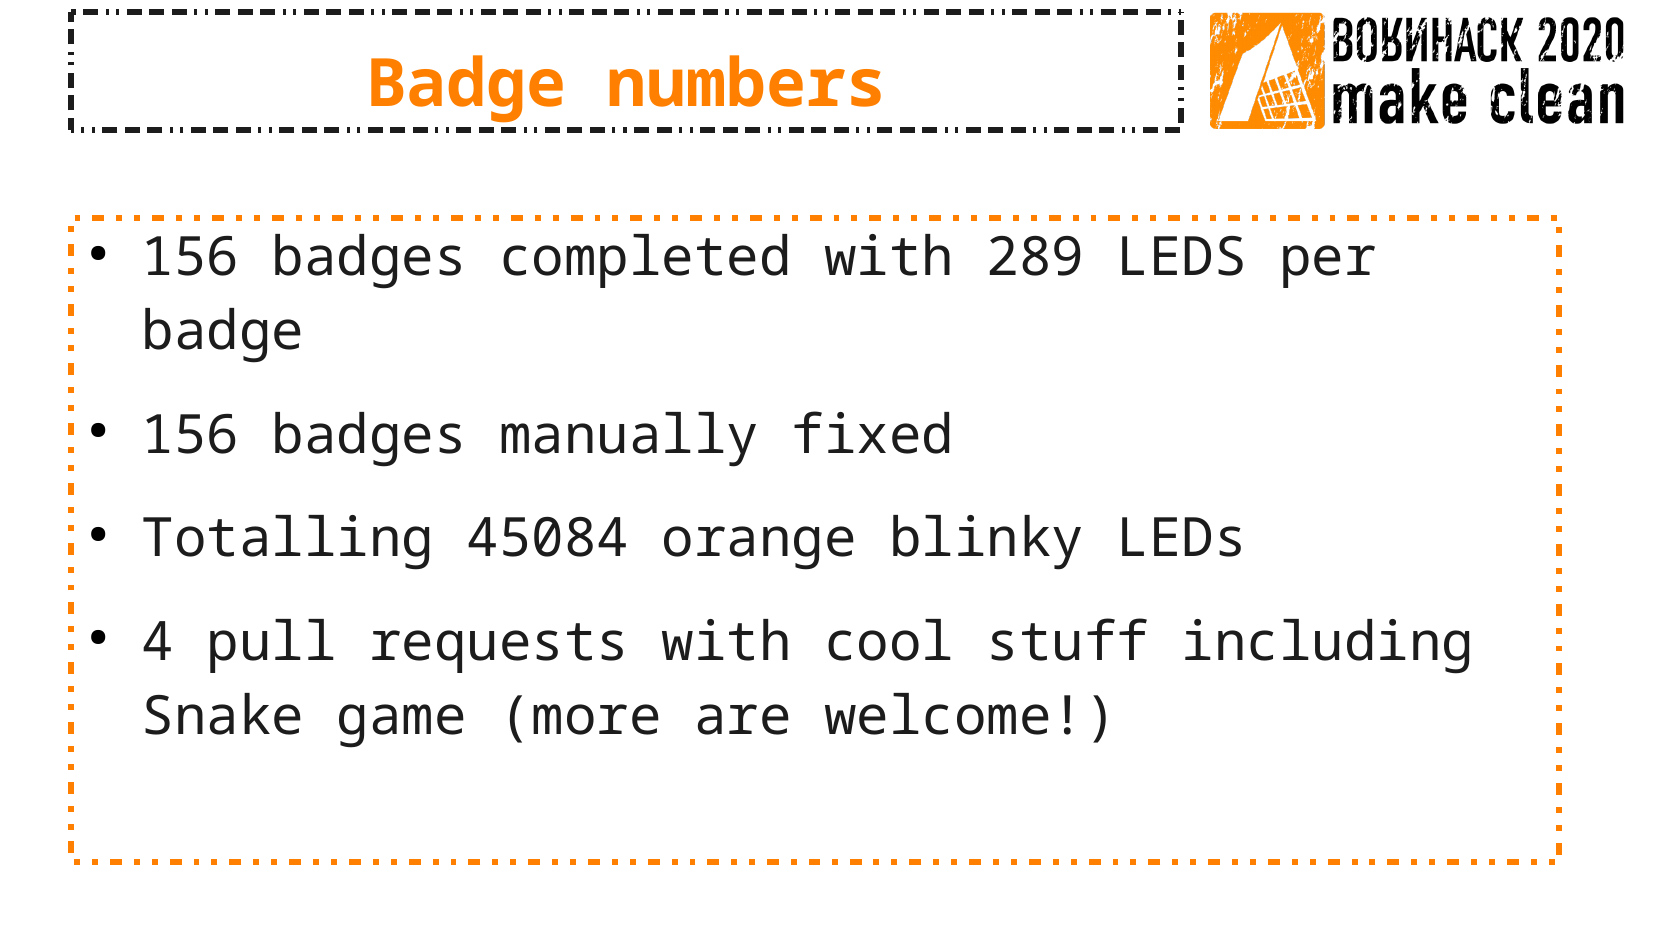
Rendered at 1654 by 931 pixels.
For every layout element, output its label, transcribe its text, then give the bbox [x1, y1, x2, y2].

picture [1210, 11, 1654, 130]
subtitle 156 badges completed with 289 LEDS per badge 156 badges manually fixed Totalling 45084 orange blinky LEDs 4 pull requests with cool stuff including Snake game (more are welcome!) [70, 217, 1560, 863]
title Badge numbers [70, 11, 1182, 130]
